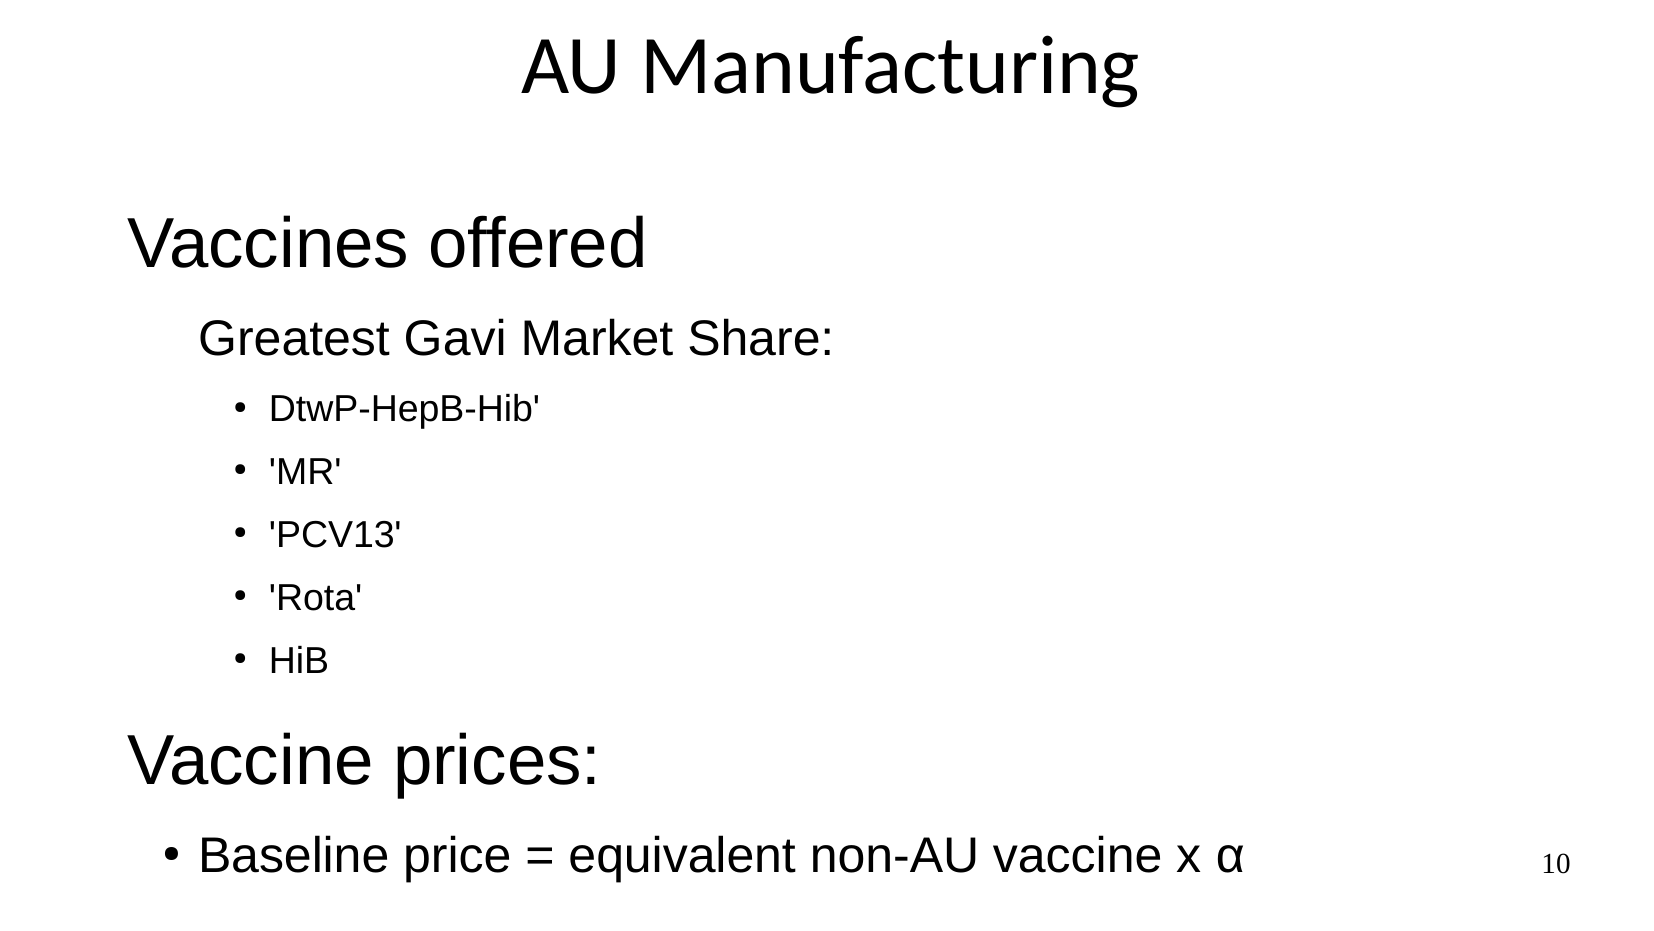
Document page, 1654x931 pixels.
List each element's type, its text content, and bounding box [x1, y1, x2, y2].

title AU Manufacturing [86, 0, 1576, 151]
text_box Vaccines offered Greatest Gavi Market Share: DtwP-HepB-Hib' 'MR' 'PCV13' 'Rota' HiB Vaccine prices: Baseline price = equivalent non-AU vaccine x α [112, 156, 1260, 891]
